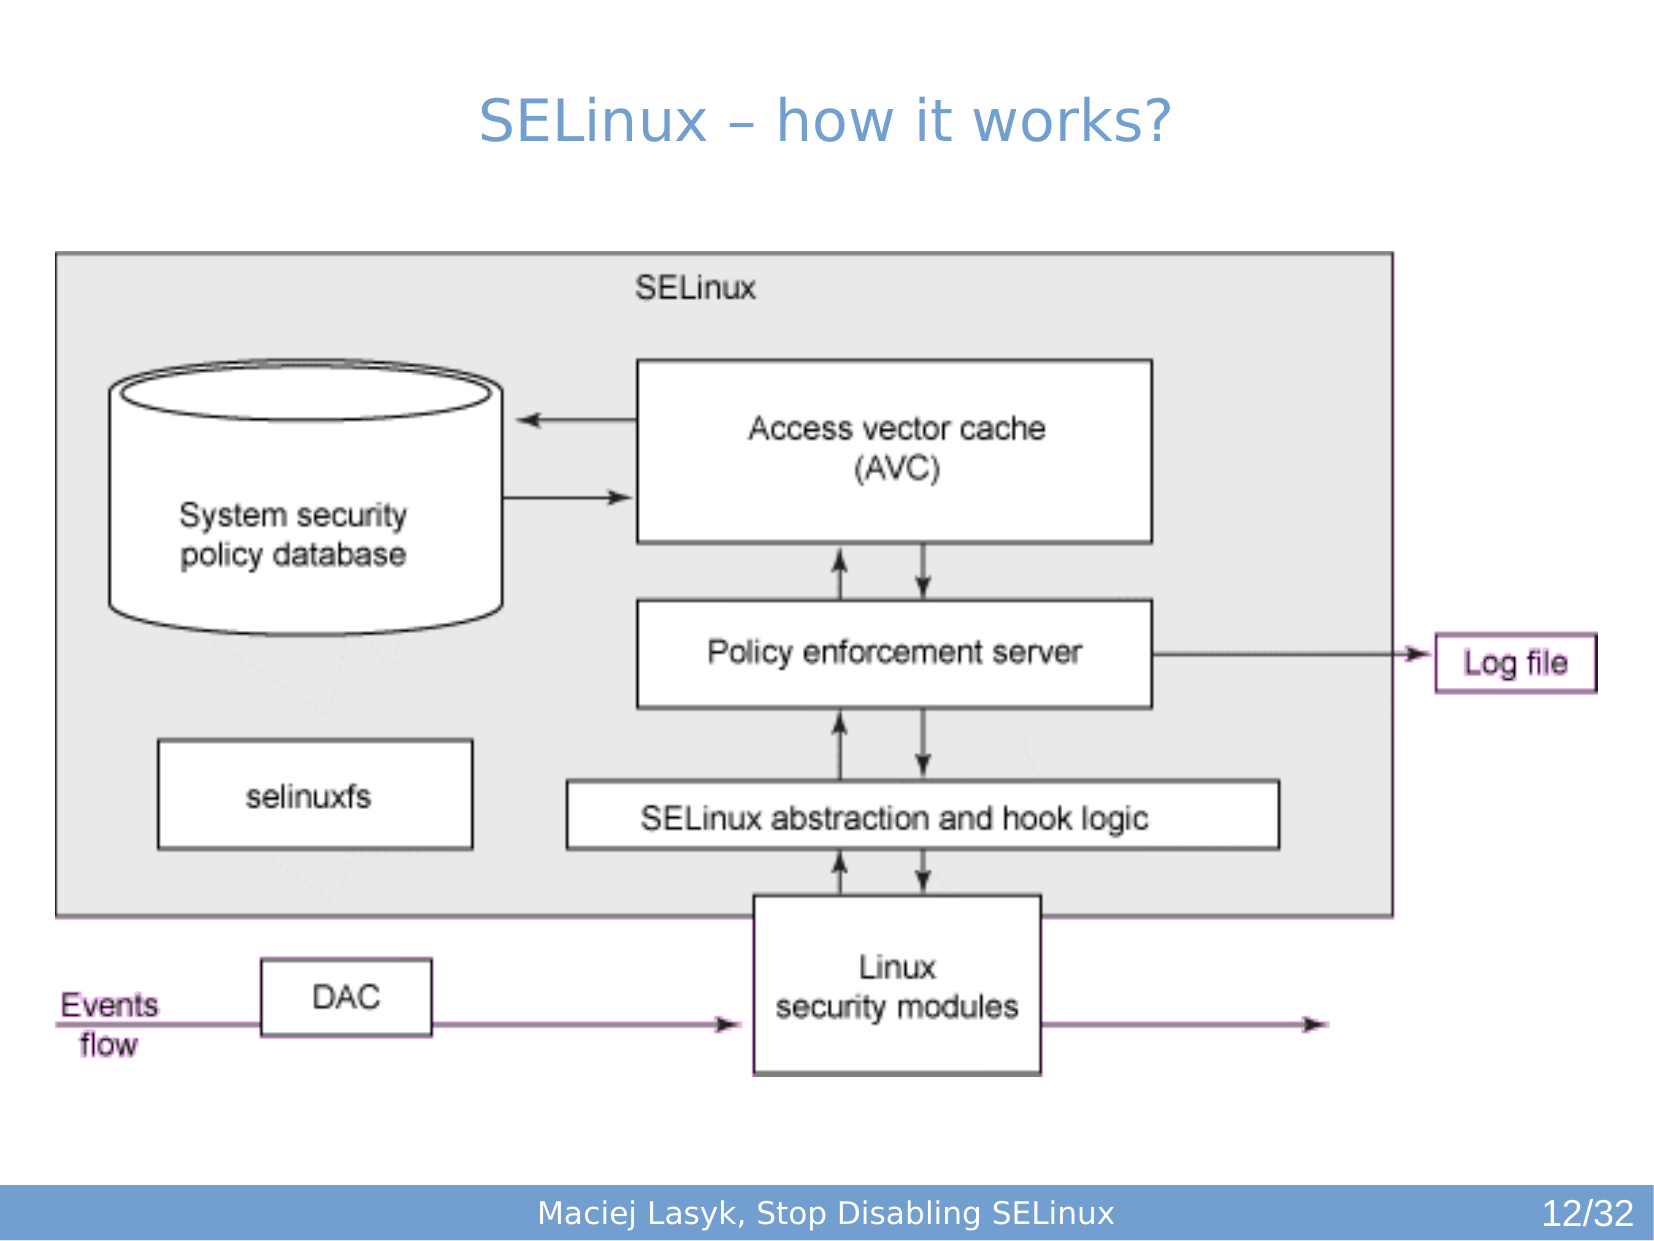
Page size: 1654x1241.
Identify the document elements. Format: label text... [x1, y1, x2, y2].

text_box 12/32 [1515, 1185, 1650, 1241]
text_box SELinux – how it works? [463, 79, 1190, 163]
text_box [0, 1185, 1515, 1241]
text_box [1650, 1185, 1654, 1241]
picture [55, 251, 1598, 1077]
text_box Maciej Lasyk, Stop Disabling SELinux [522, 1188, 1132, 1240]
